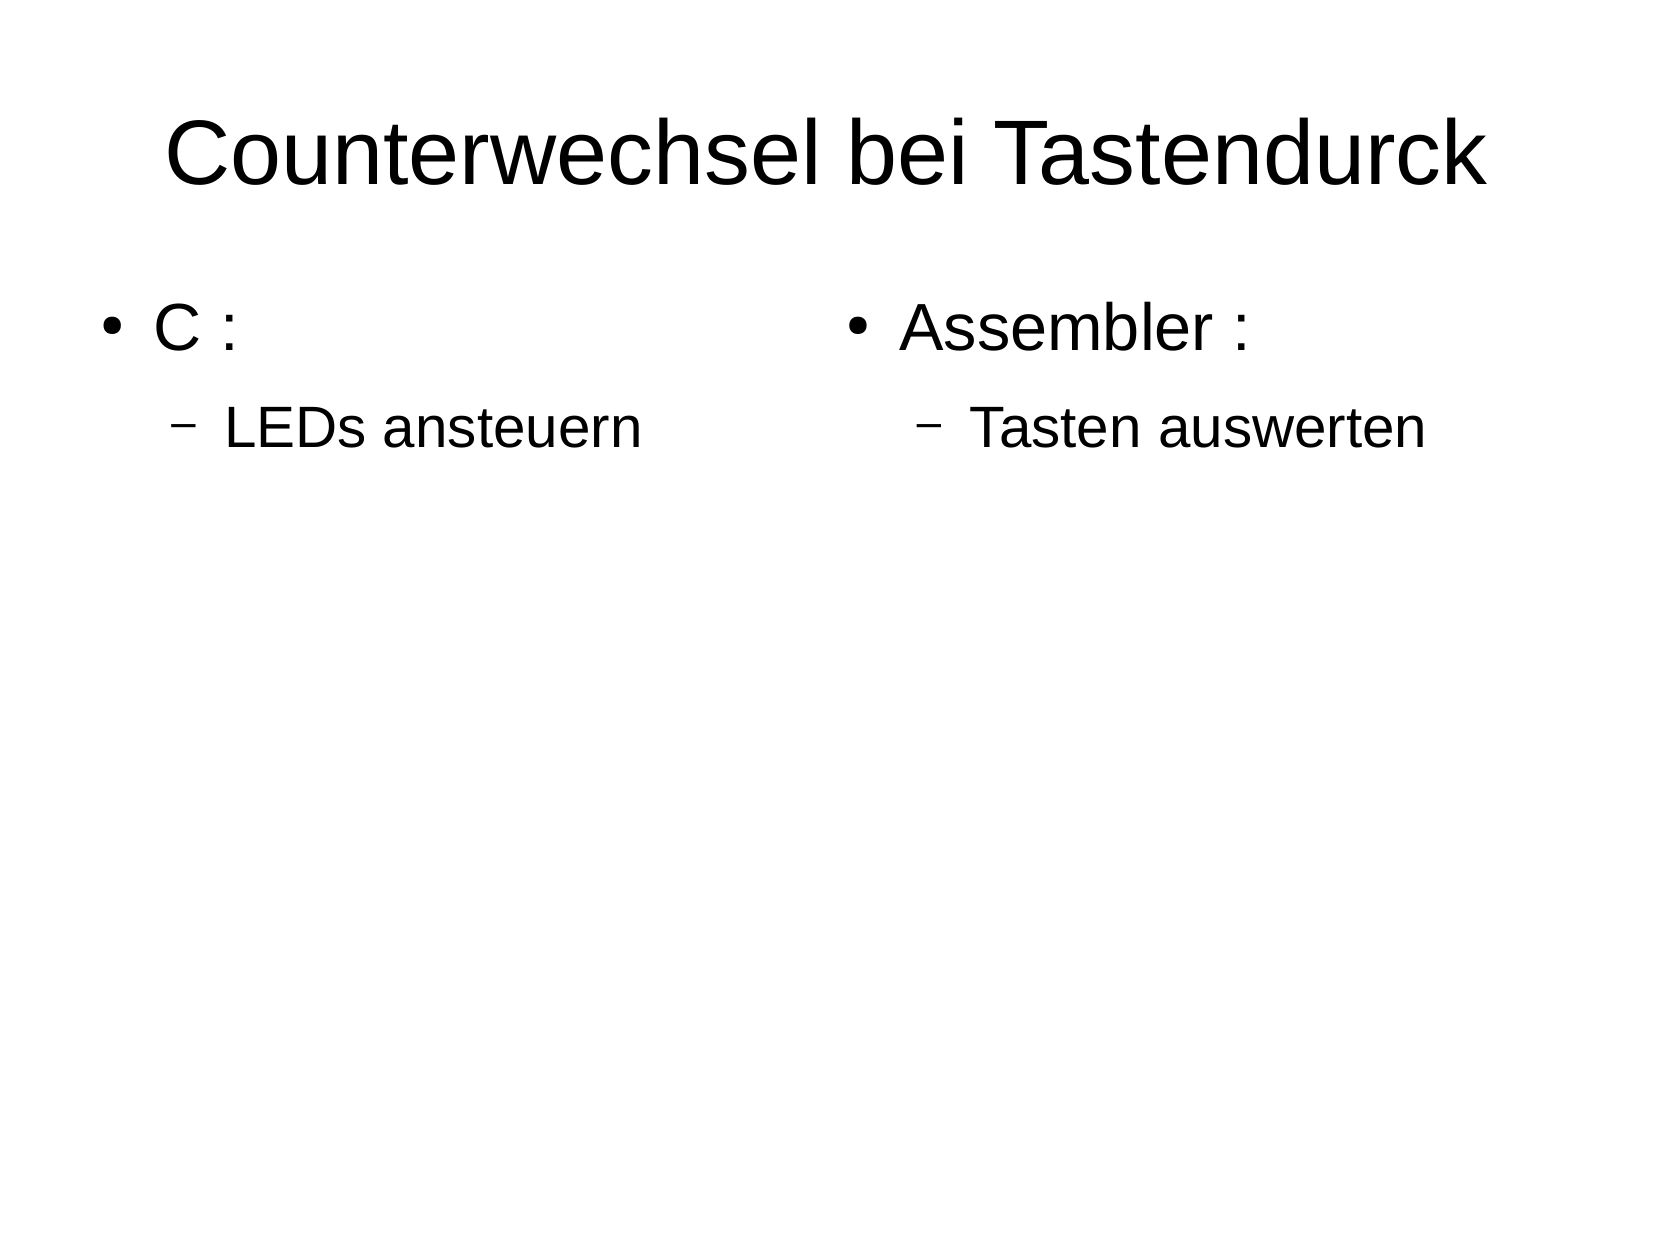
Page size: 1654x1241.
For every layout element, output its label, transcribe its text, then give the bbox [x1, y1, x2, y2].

list Assembler : Tasten auswerten [828, 290, 1539, 1010]
list C : LEDs ansteuern [82, 290, 793, 1010]
title Counterwechsel bei Tastendurck [82, 49, 1571, 257]
